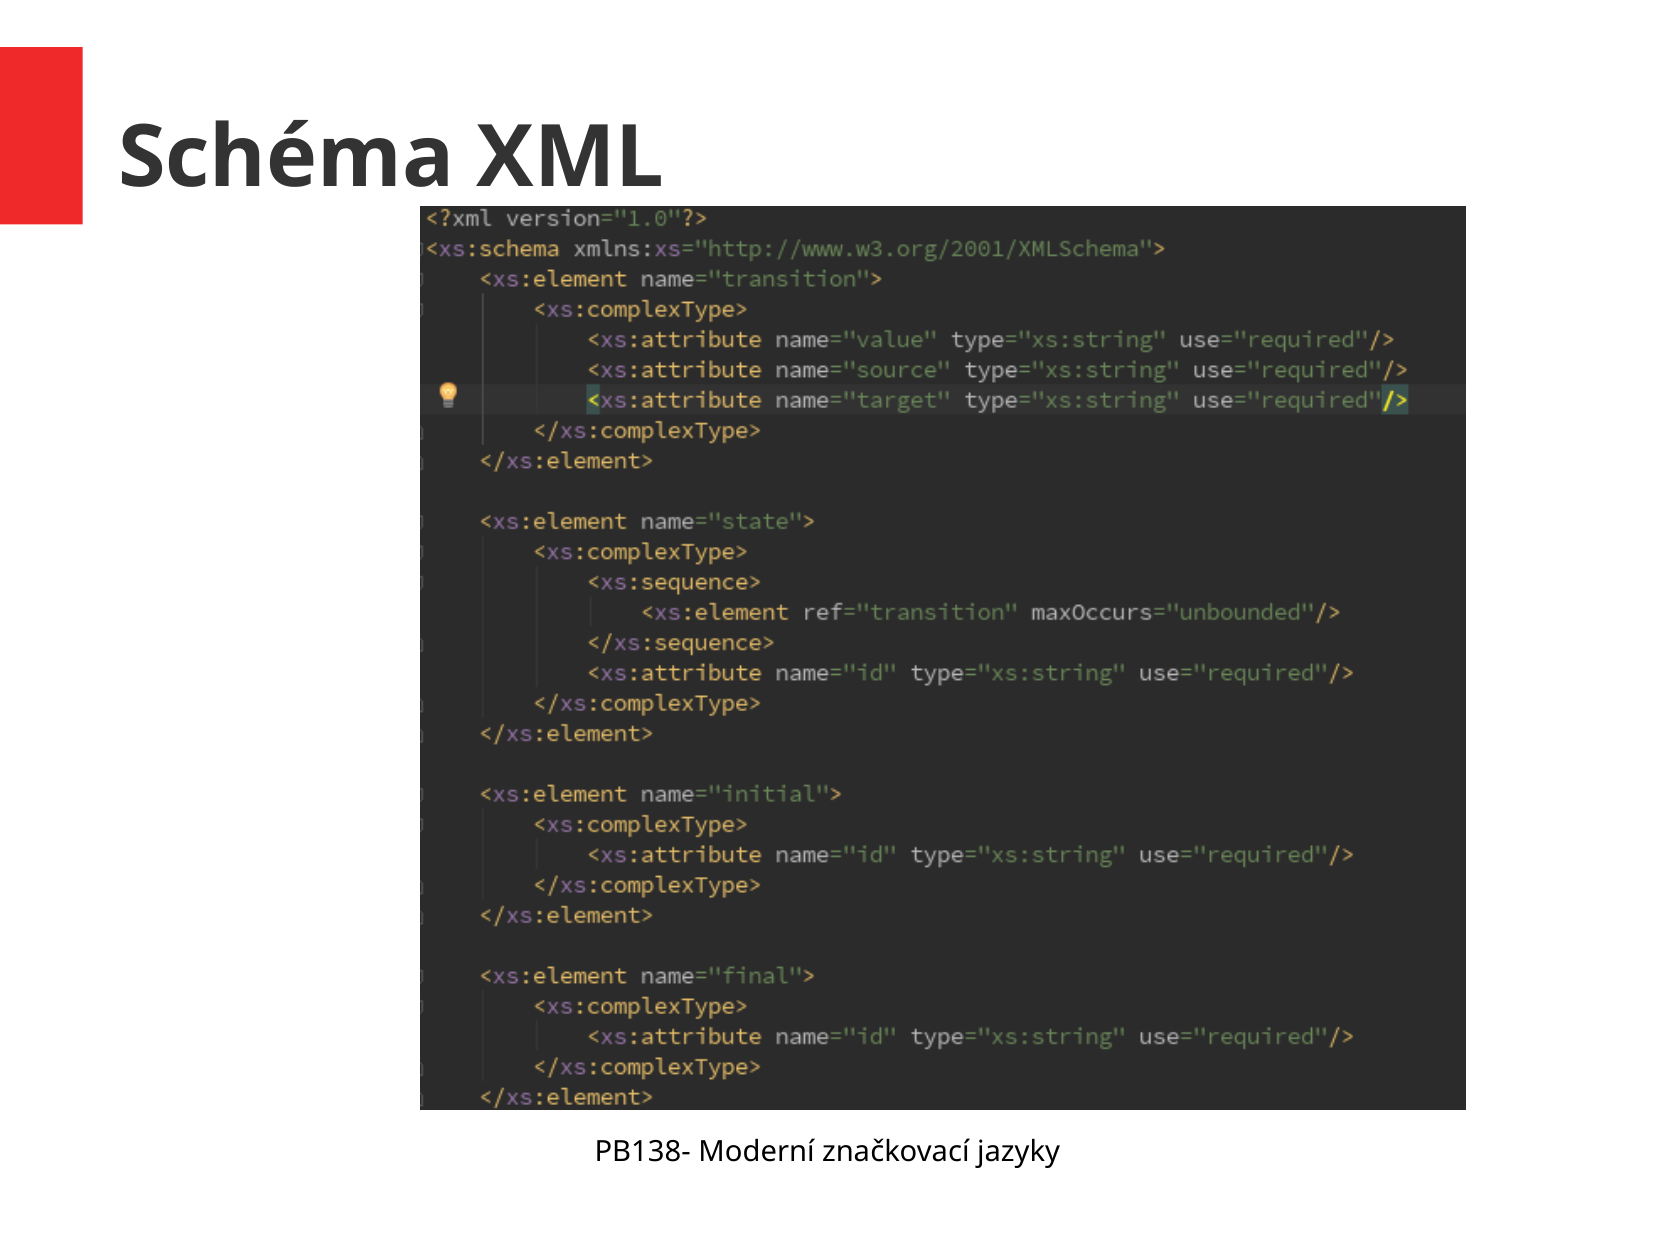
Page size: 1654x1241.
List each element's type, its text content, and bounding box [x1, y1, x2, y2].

title Schéma XML [118, 49, 1571, 257]
picture [420, 206, 1466, 1111]
